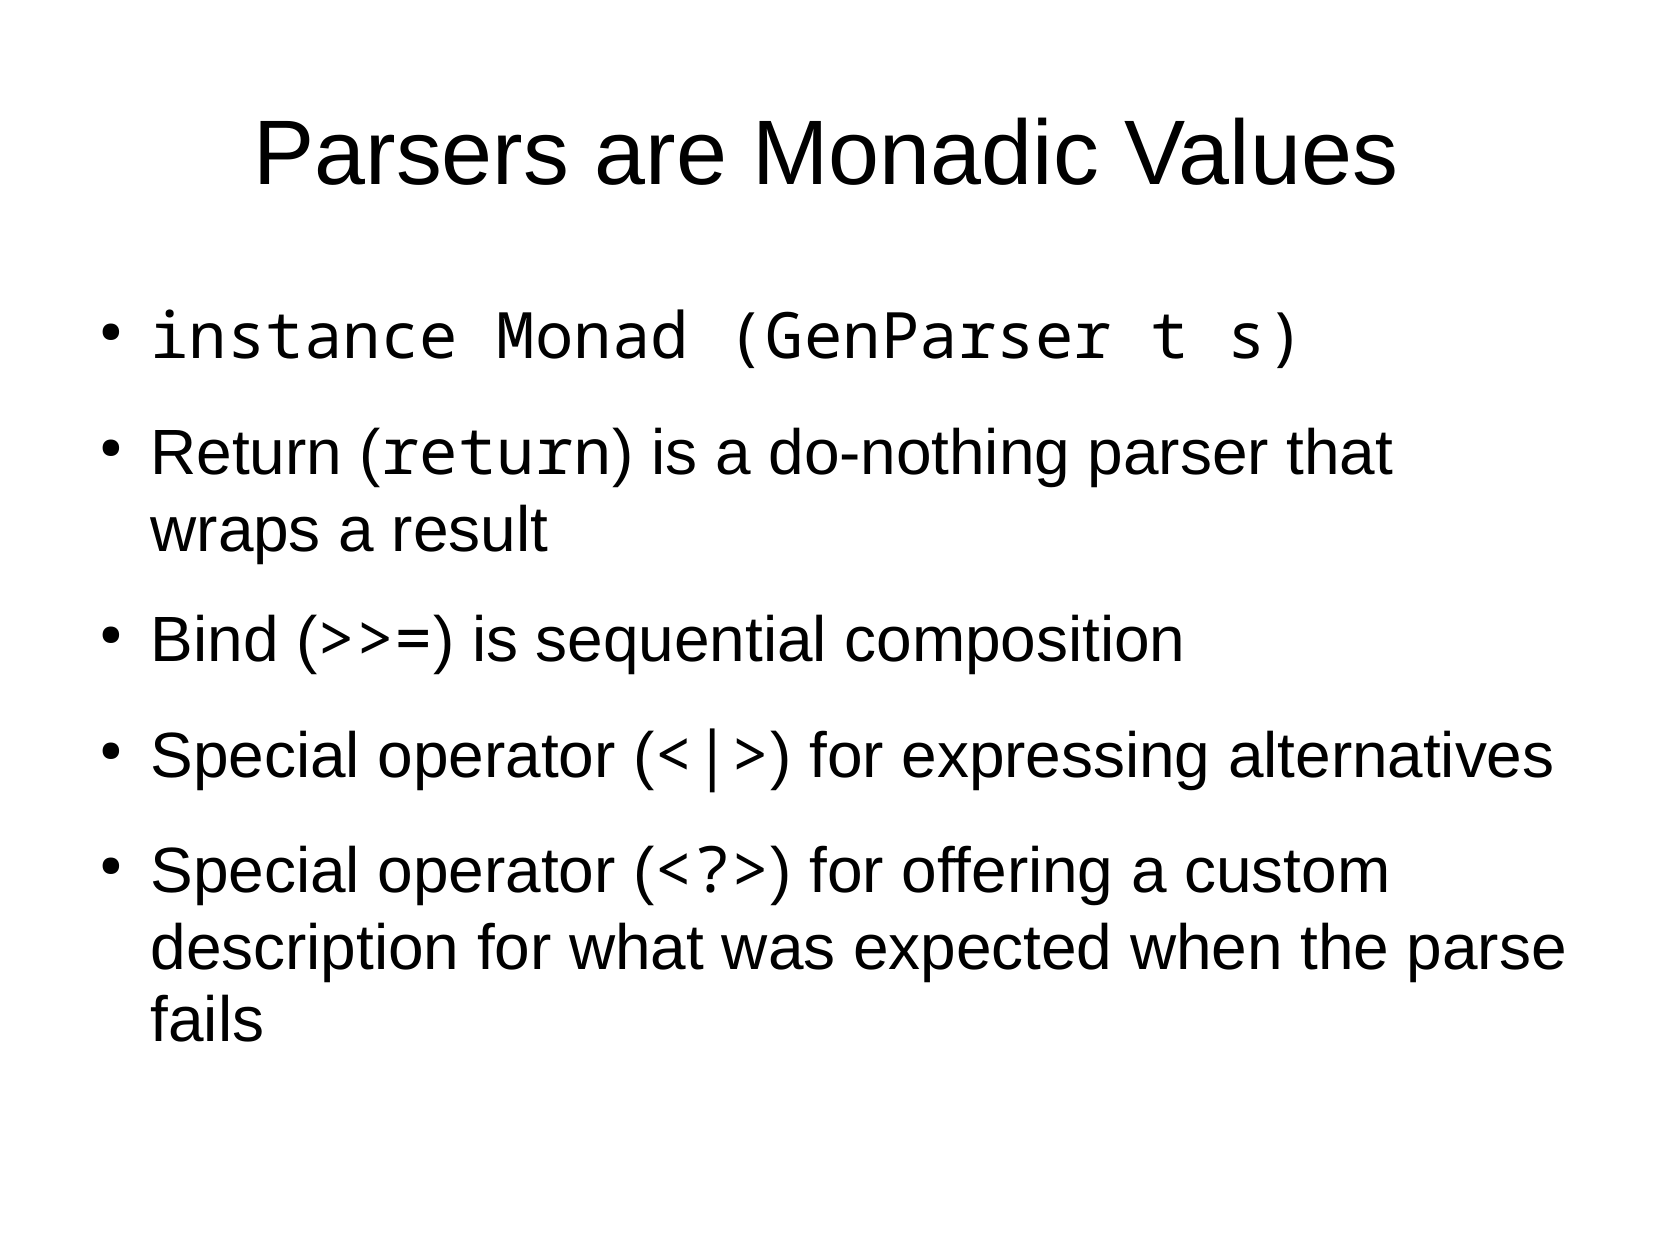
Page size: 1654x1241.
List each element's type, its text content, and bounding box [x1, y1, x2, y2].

title Parsers are Monadic Values [82, 56, 1571, 250]
list instance Monad (GenParser t s) Return (return) is a do-nothing parser that wraps a result Bind (>>=) is sequential composition Special operator (<|>) for expressing alternatives Special operator (<?>) for offering a custom description for what was expected when the parse fails [82, 290, 1571, 1109]
